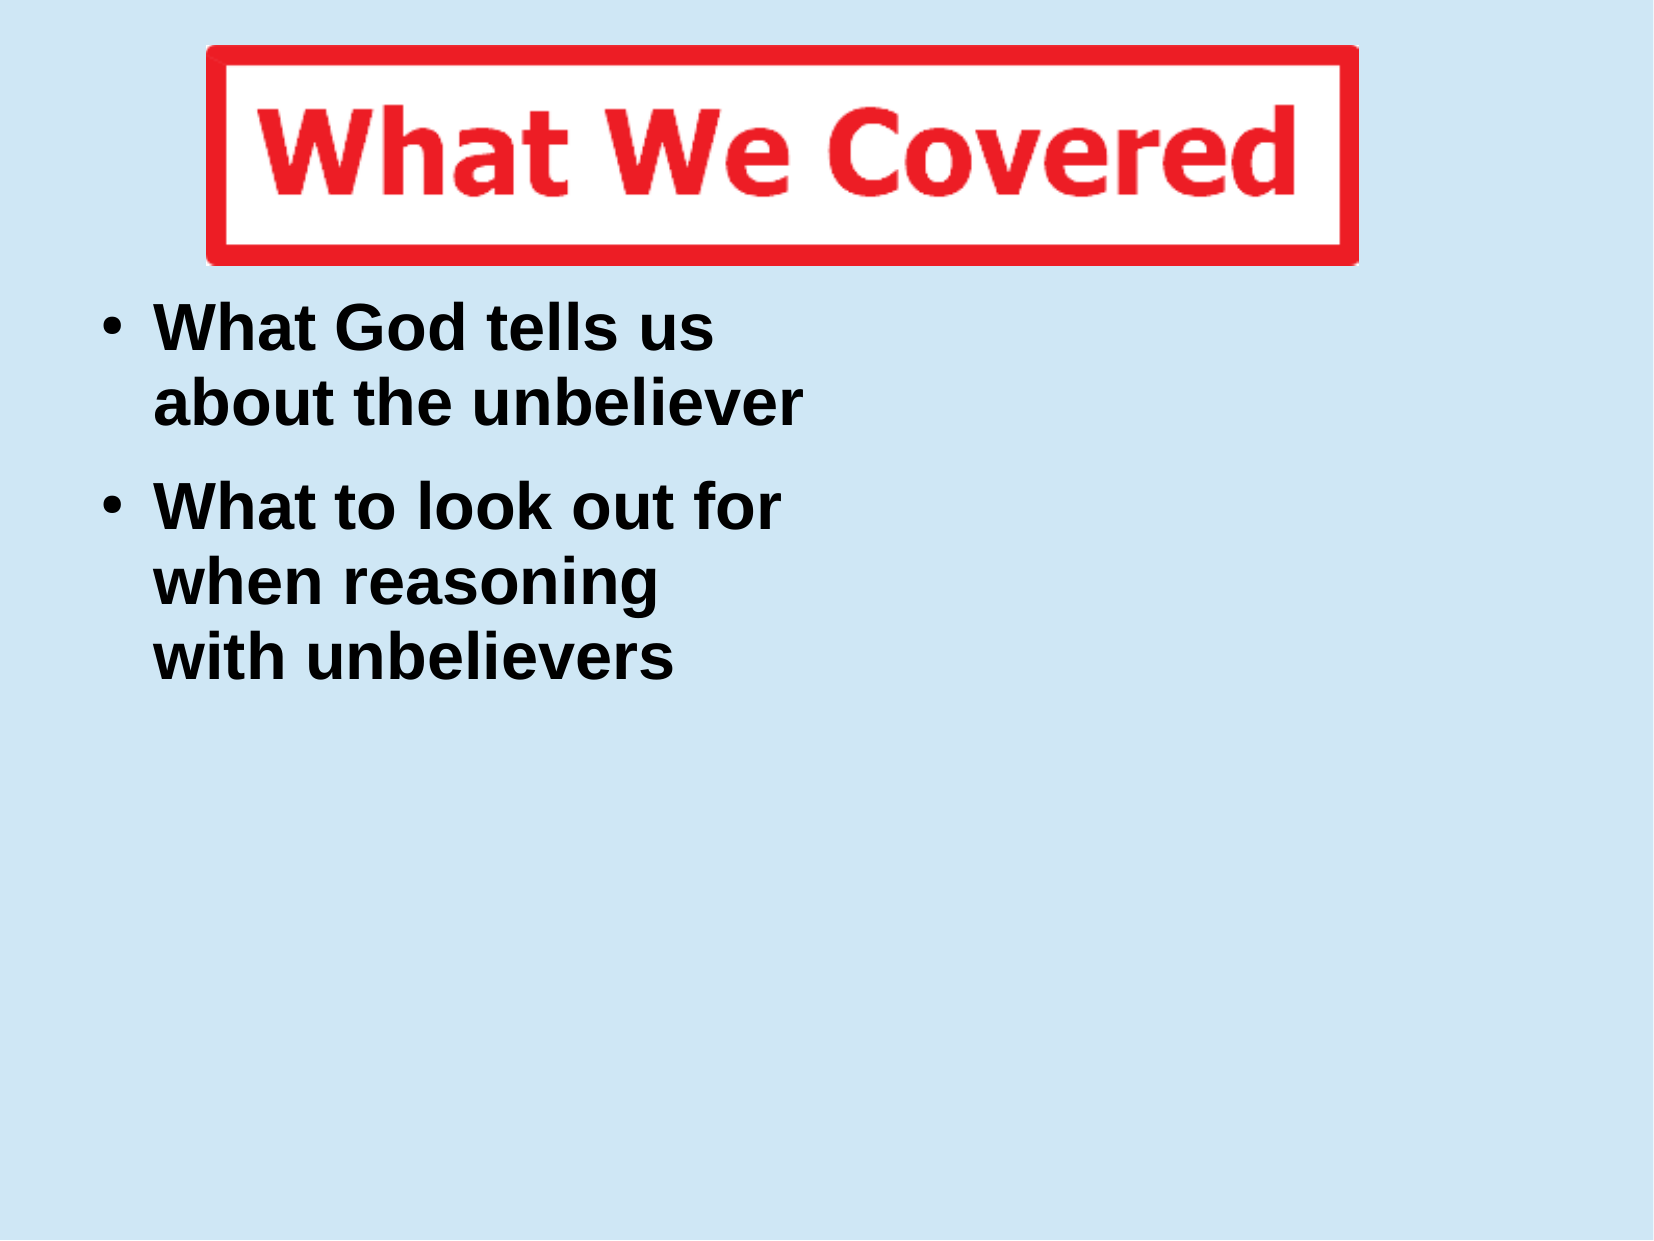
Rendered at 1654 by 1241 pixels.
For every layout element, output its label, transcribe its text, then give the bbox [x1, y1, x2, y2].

list What God tells us about the unbeliever What to look out for when reasoning with unbelievers [82, 290, 1571, 1109]
picture [206, 45, 1359, 266]
